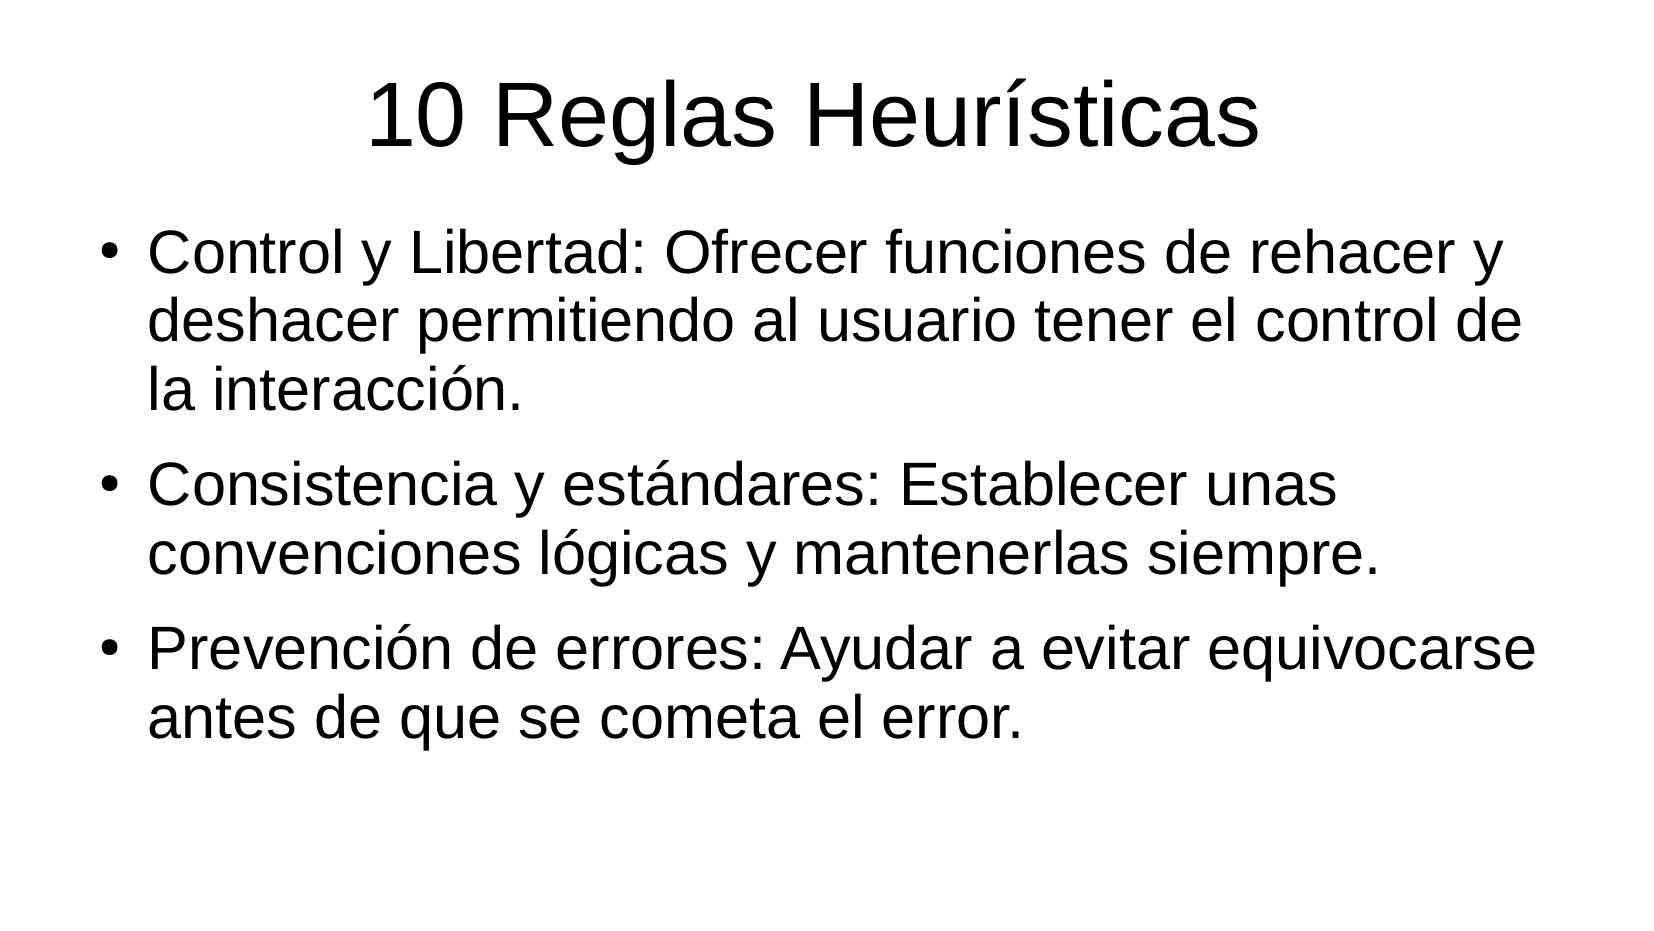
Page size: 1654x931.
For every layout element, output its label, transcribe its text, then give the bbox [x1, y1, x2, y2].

title 10 Reglas Heurísticas [82, 37, 1571, 193]
list Control y Libertad: Ofrecer funciones de rehacer y deshacer permitiendo al usuario tener el control de la interacción. Consistencia y estándares: Establecer unas convenciones lógicas y mantenerlas siempre. Prevención de errores: Ayudar a evitar equivocarse antes de que se cometa el error. [82, 217, 1571, 758]
